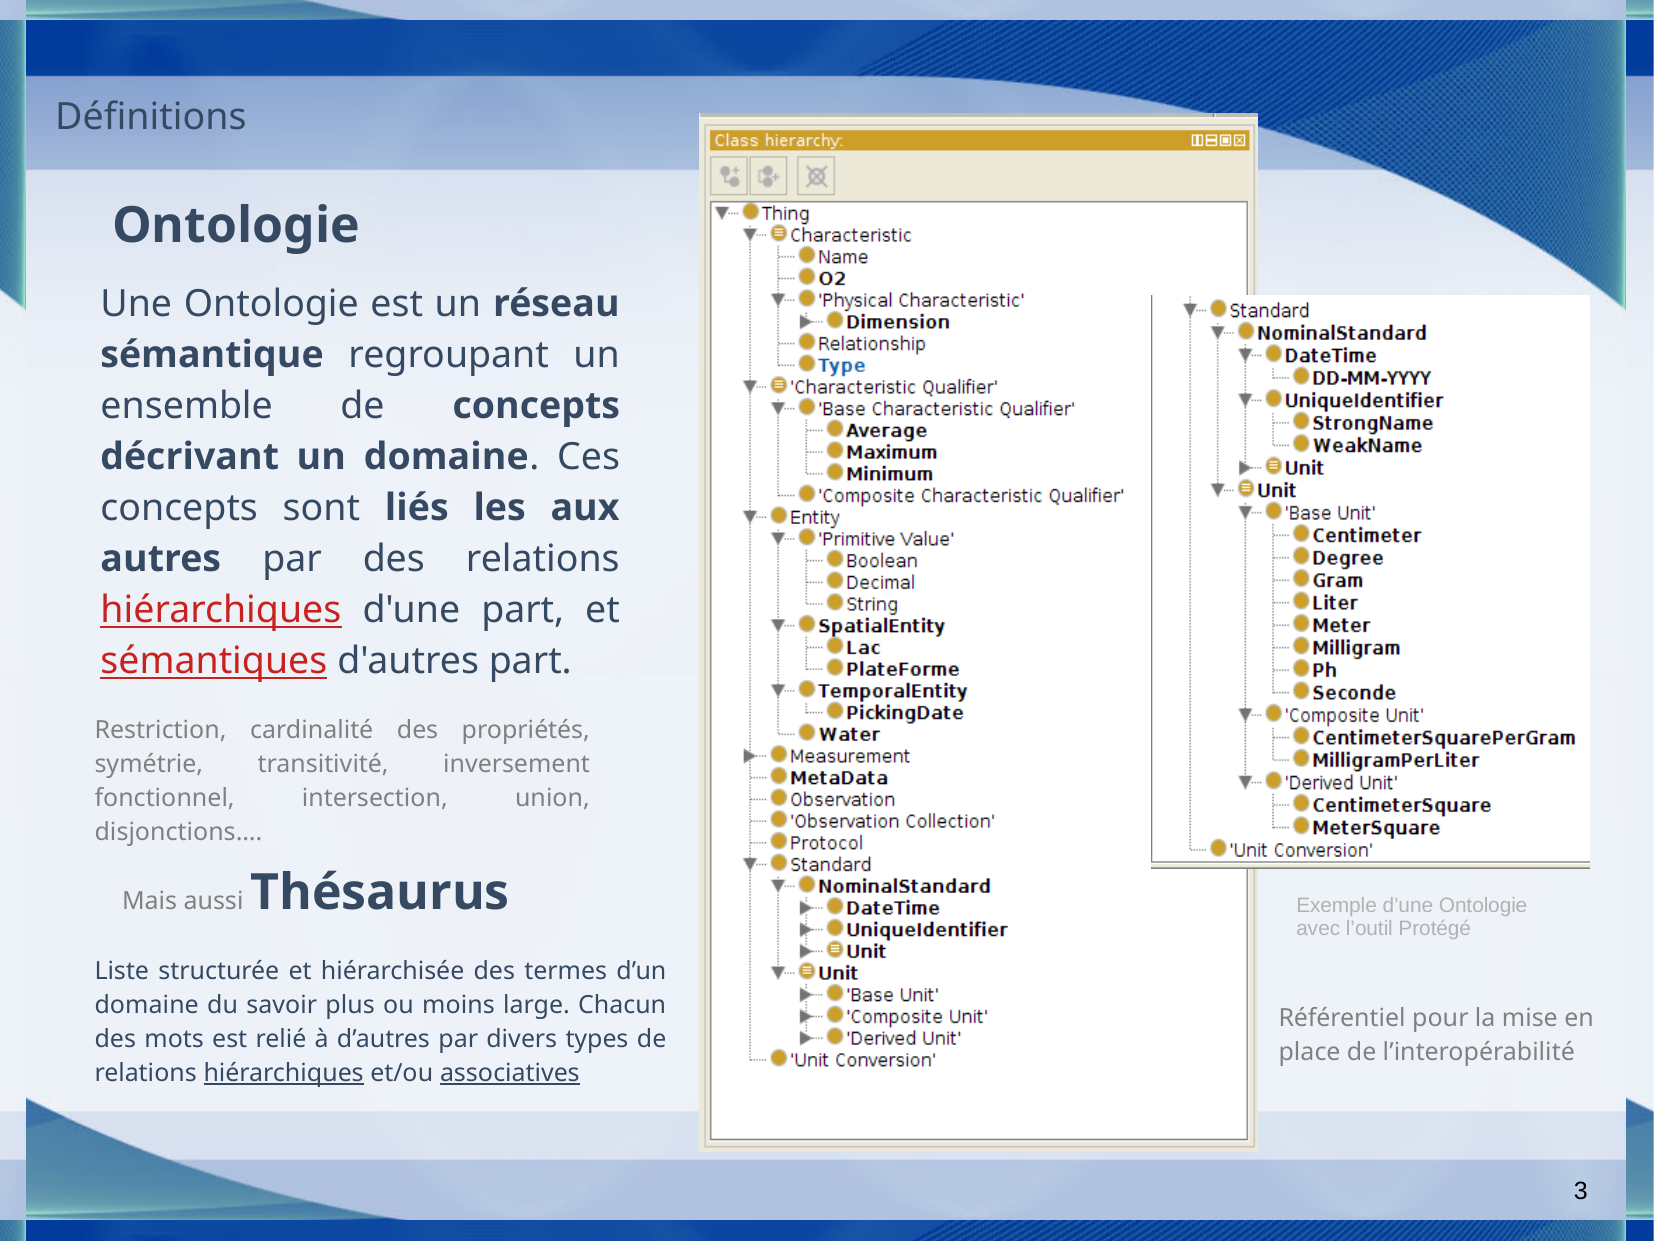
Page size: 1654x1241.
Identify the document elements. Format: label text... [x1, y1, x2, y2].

text_box Liste structurée et hiérarchisée des termes d’un domaine du savoir plus ou moins large. Chacun des mots est relié à d’autres par divers types de relations hiérarchiques et/ou associatives [94, 936, 668, 1105]
title Définitions [42, 77, 260, 154]
picture [0, 0, 1654, 1241]
text_box Restriction, cardinalité des propriétés, symétrie, transitivité, inversement fonctionnel, intersection, union, disjonctions…. [94, 708, 591, 851]
text_box Une Ontologie est un réseau sémantique regroupant un ensemble de concepts décrivant un domaine. Ces concepts sont liés les aux autres par des relations hiérarchiques d'une part, et sémantiques d'autres part. [100, 263, 621, 699]
title Ontologie [88, 188, 384, 259]
title Mais aussi Thésaurus [88, 853, 544, 928]
text_box Exemple d’une Ontologie avec l’outil Protégé [1281, 885, 1560, 948]
text_box 3 [1559, 1169, 1625, 1213]
text_box Référentiel pour la mise en place de l’interopérabilité [1263, 992, 1654, 1066]
